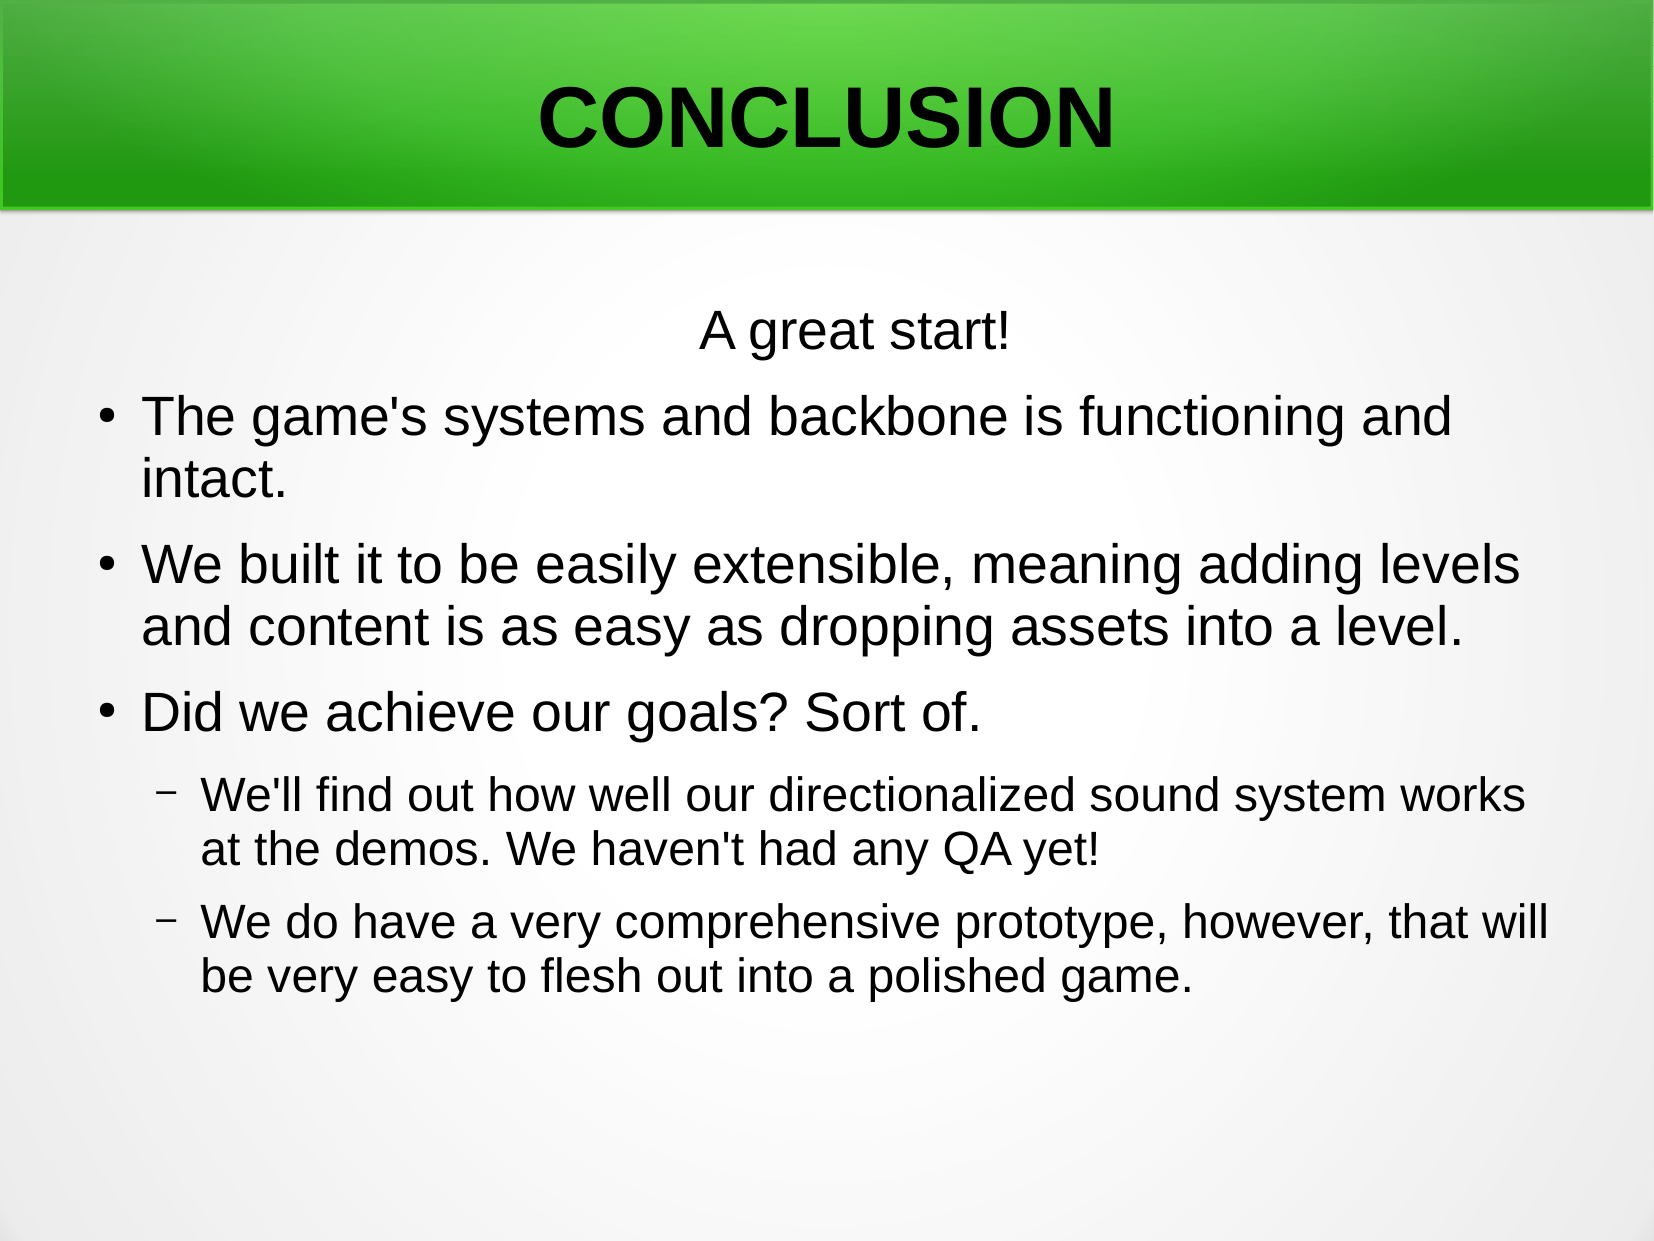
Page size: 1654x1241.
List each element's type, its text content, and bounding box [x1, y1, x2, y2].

title CONCLUSION [82, 47, 1571, 189]
list A great start! The game's systems and backbone is functioning and intact. We built it to be easily extensible, meaning adding levels and content is as easy as dropping assets into a level. Did we achieve our goals? Sort of. We'll find out how well our directionalized sound system works at the demos. We haven't had any QA yet! We do have a very comprehensive prototype, however, that will be very easy to flesh out into a polished game. [82, 299, 1571, 1019]
